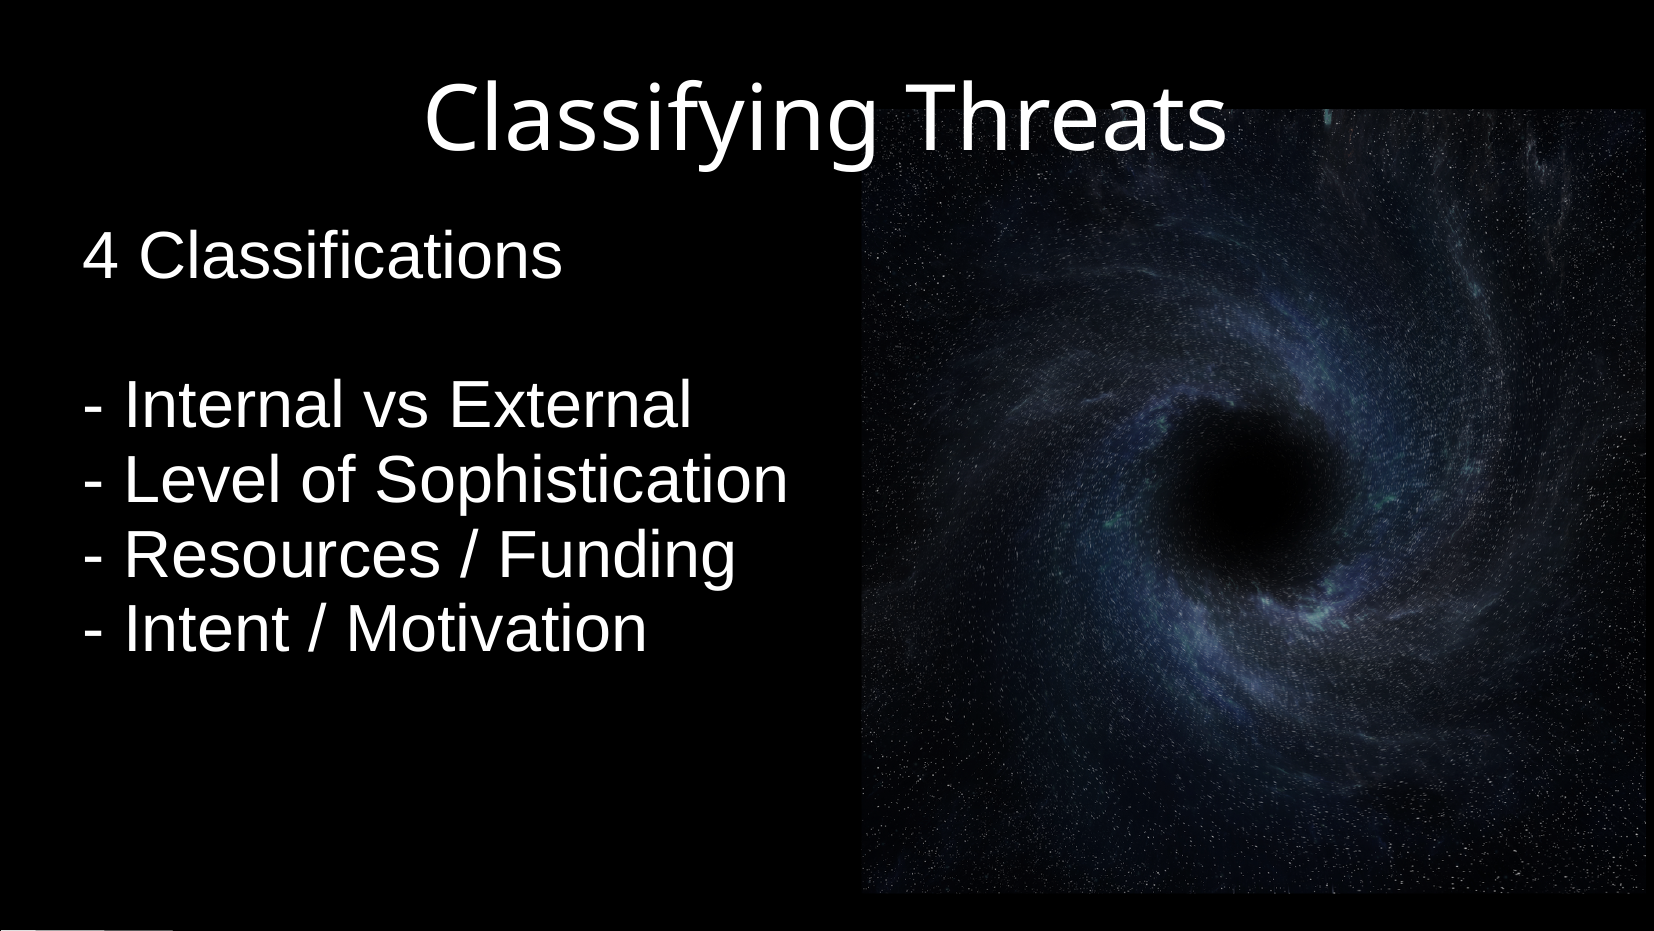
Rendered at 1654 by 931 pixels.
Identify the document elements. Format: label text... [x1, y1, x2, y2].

title Classifying Threats [82, 37, 1571, 193]
text_box [0, 0, 1654, 931]
picture [818, 75, 1654, 931]
subtitle 4 Classifications - Internal vs External - Level of Sophistication - Resources / Funding - Intent / Motivation [82, 217, 1571, 891]
